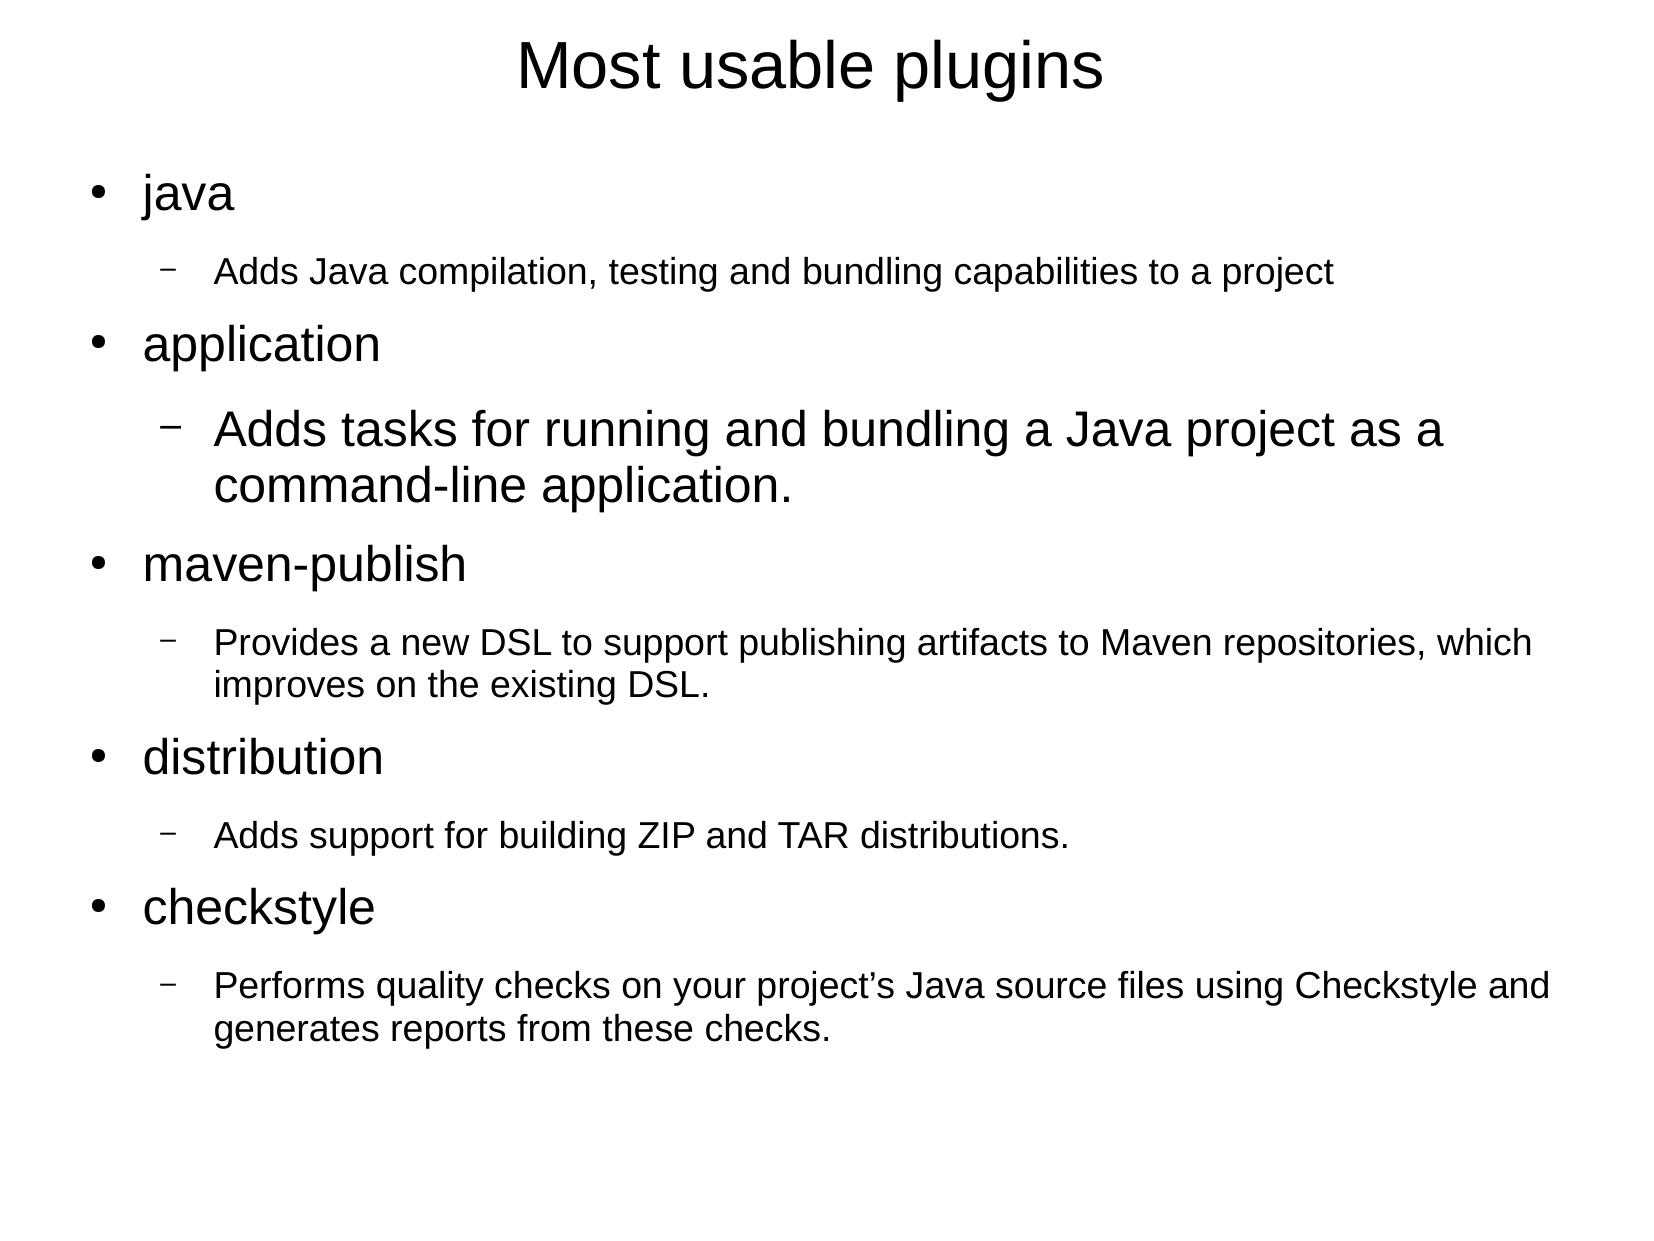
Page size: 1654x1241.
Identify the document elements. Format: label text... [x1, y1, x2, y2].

title Most usable plugins [15, 0, 1571, 136]
list java Adds Java compilation, testing and bundling capabilities to a project application Adds tasks for running and bundling a Java project as a command-line application. maven-publish Provides a new DSL to support publishing artifacts to Maven repositories, which improves on the existing DSL. distribution Adds support for building ZIP and TAR distributions. checkstyle Performs quality checks on your project’s Java source files using Checkstyle and generates reports from these checks. [71, 165, 1561, 1050]
